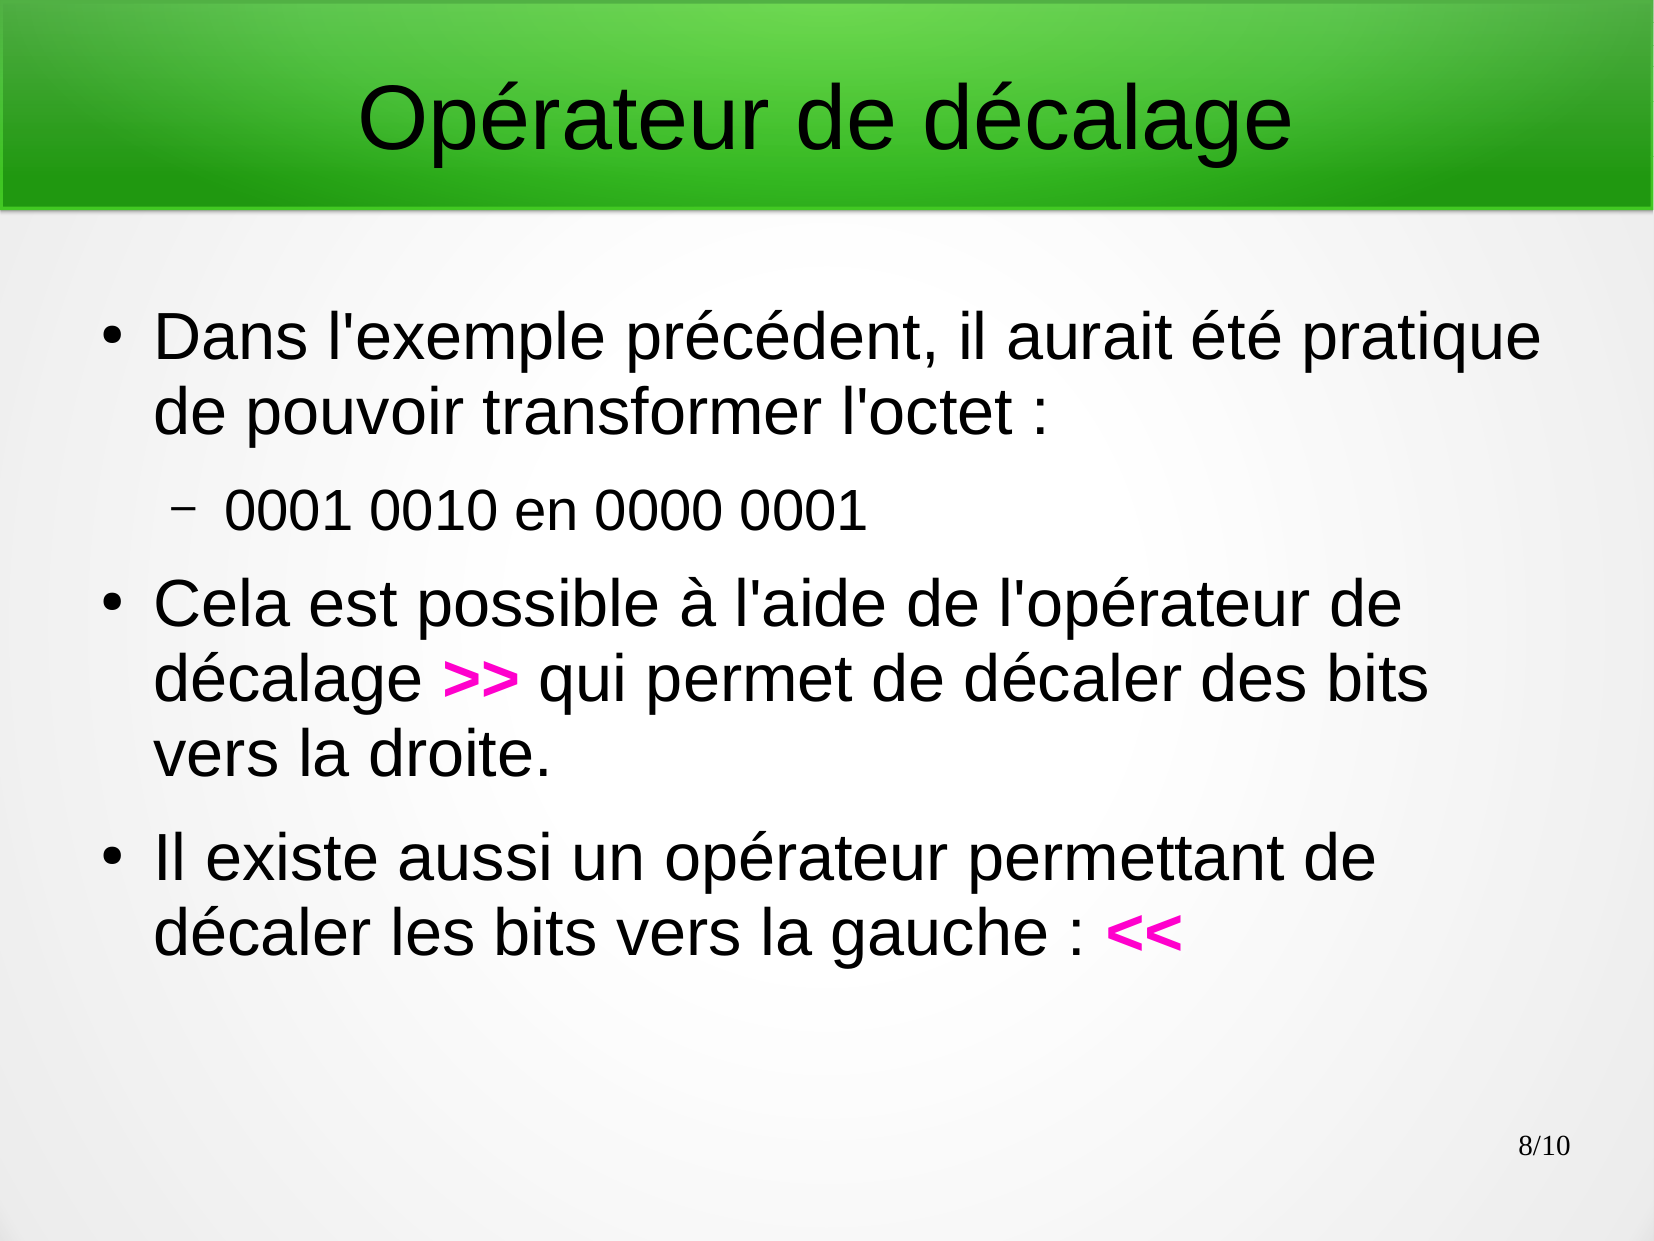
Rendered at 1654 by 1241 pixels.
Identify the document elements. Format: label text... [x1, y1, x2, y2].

title Opérateur de décalage [82, 47, 1571, 189]
list Dans l'exemple précédent, il aurait été pratique de pouvoir transformer l'octet : 0001 0010 en 0000 0001 Cela est possible à l'aide de l'opérateur de décalage >> qui permet de décaler des bits vers la droite. Il existe aussi un opérateur permettant de décaler les bits vers la gauche : << [82, 299, 1571, 1019]
